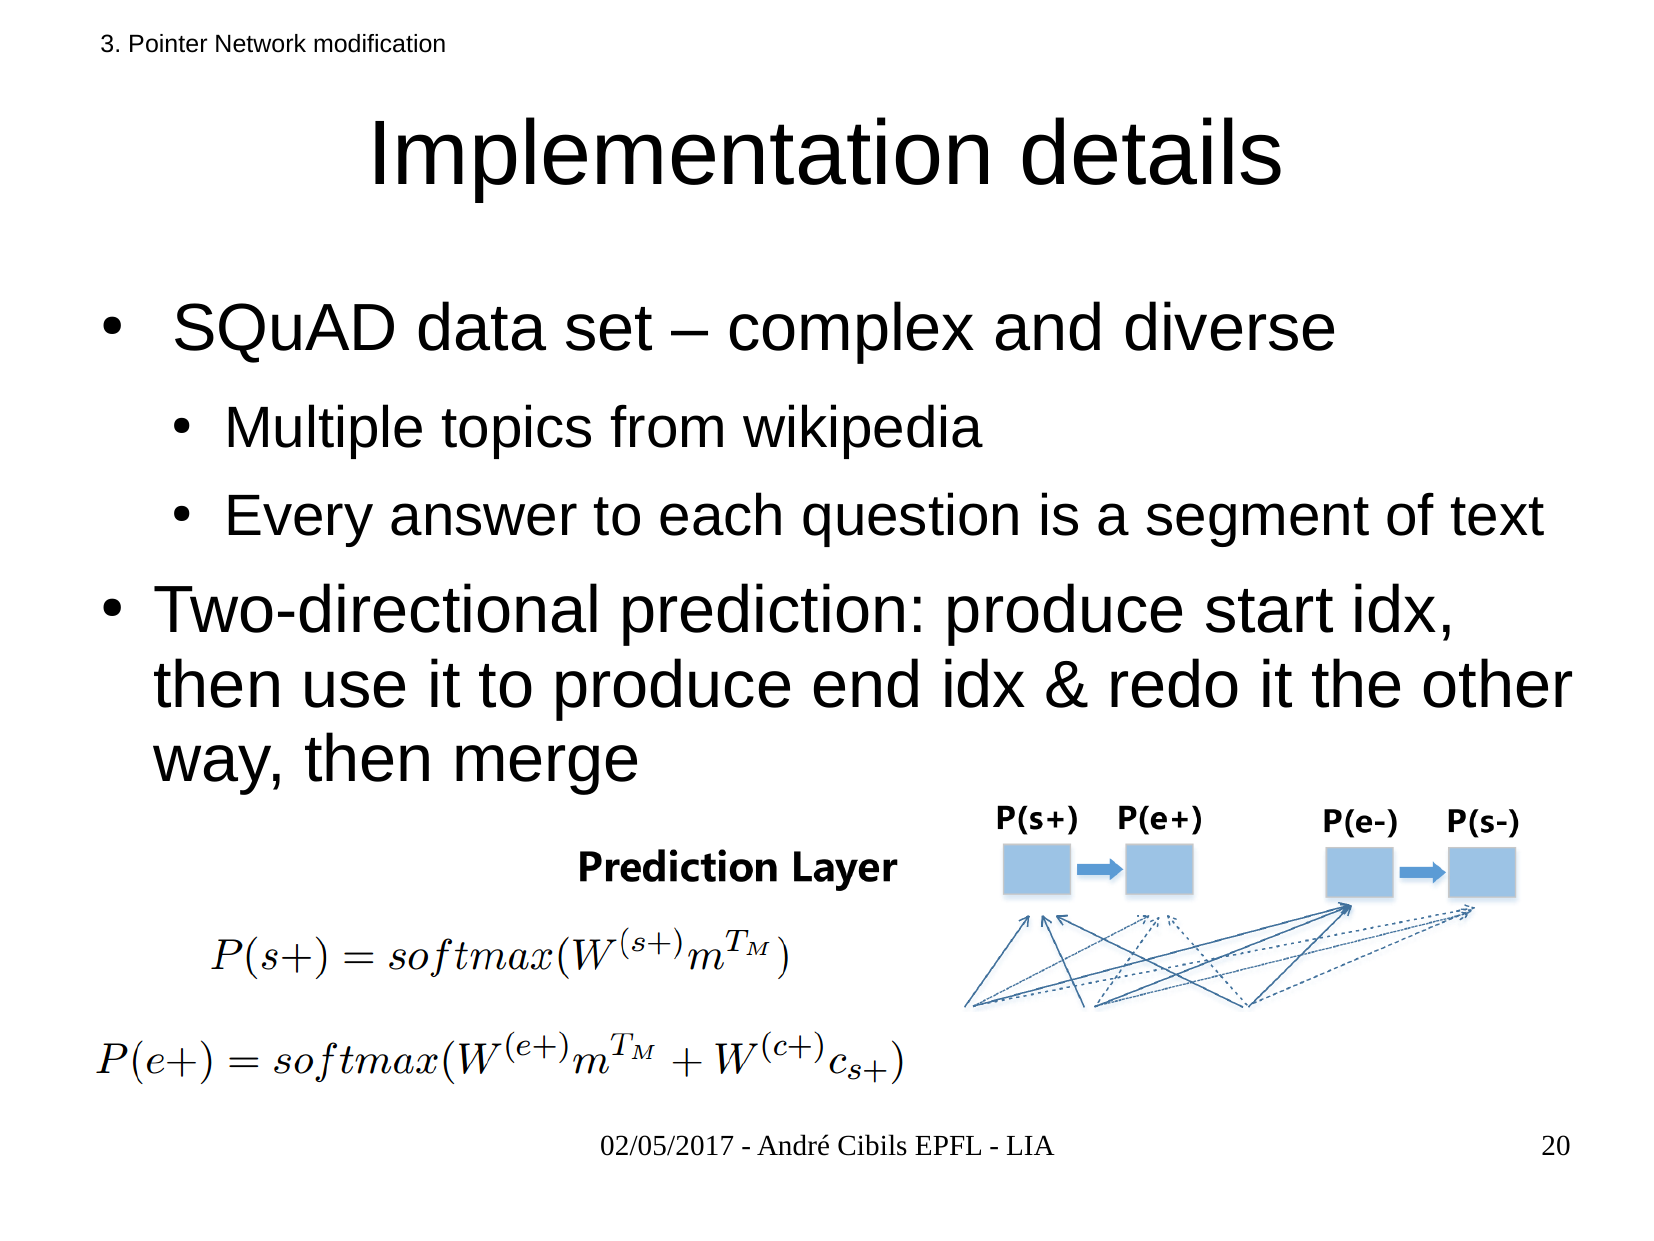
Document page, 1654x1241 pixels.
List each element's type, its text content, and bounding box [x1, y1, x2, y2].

list 3. Pointer Network modification [29, 29, 945, 58]
list SQuAD data set – complex and diverse Multiple topics from wikipedia Every answer to each question is a segment of text Two-directional prediction: produce start idx, then use it to produce end idx & redo it the other way, then merge [82, 290, 1595, 1109]
picture [84, 797, 1536, 1093]
title Implementation details [82, 49, 1571, 257]
